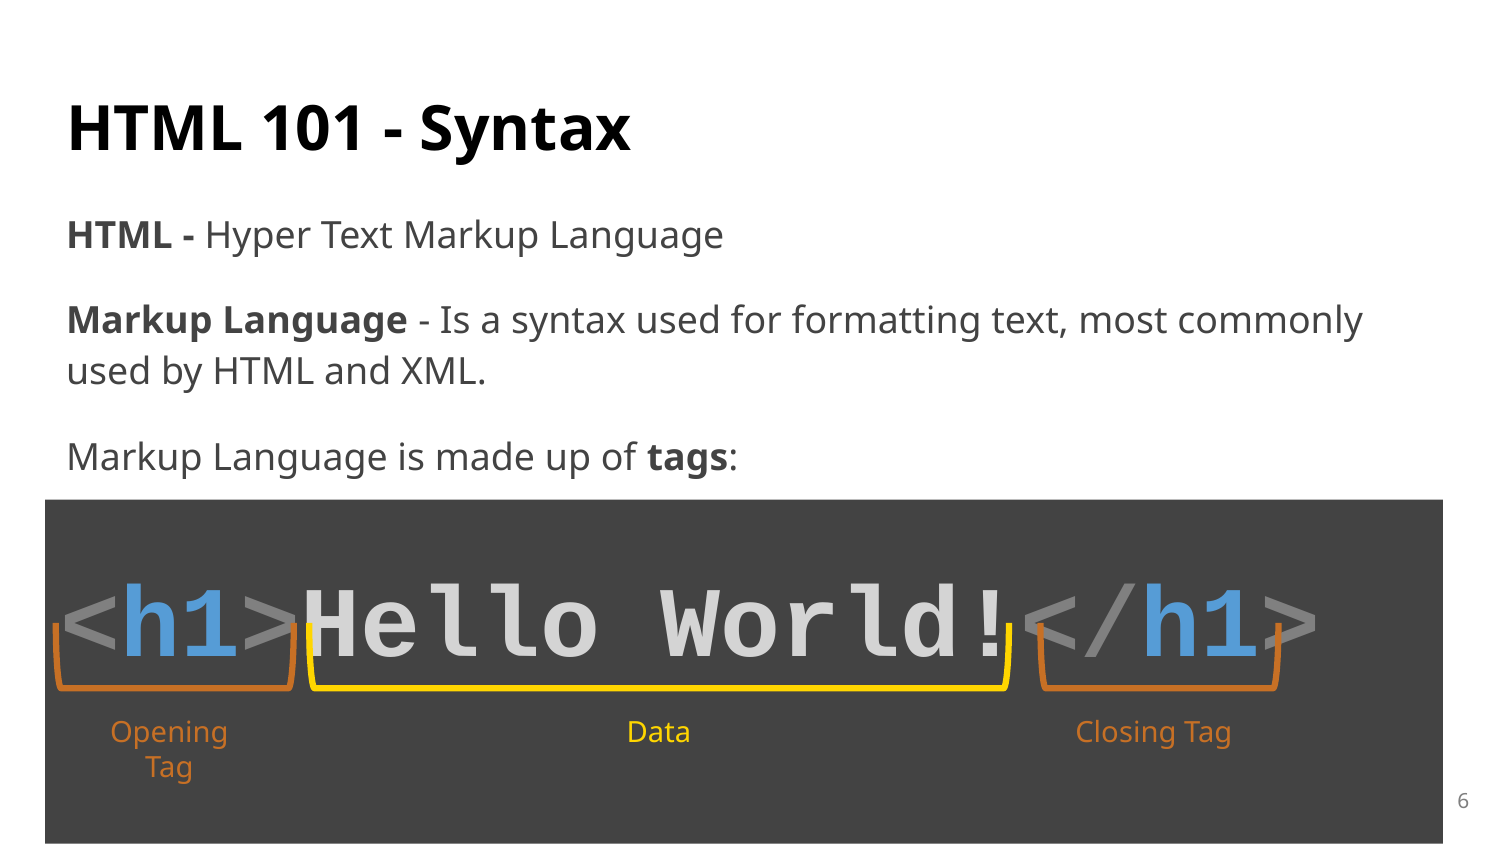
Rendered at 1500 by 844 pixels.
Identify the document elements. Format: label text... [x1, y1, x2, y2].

text_box Closing Tag [1052, 698, 1256, 770]
slide_number <number> [1443, 769, 1484, 834]
text_box Data [557, 698, 761, 770]
title HTML 101 - Syntax [51, 72, 1449, 176]
text_box <h1>Hello World!</h1> [45, 499, 1443, 844]
text_box Opening Tag [67, 698, 272, 770]
list HTML - Hyper Text Markup Language Markup Language - Is a syntax used for formatting text, most commonly used by HTML and XML. Markup Language is made up of tags: [51, 189, 1449, 500]
